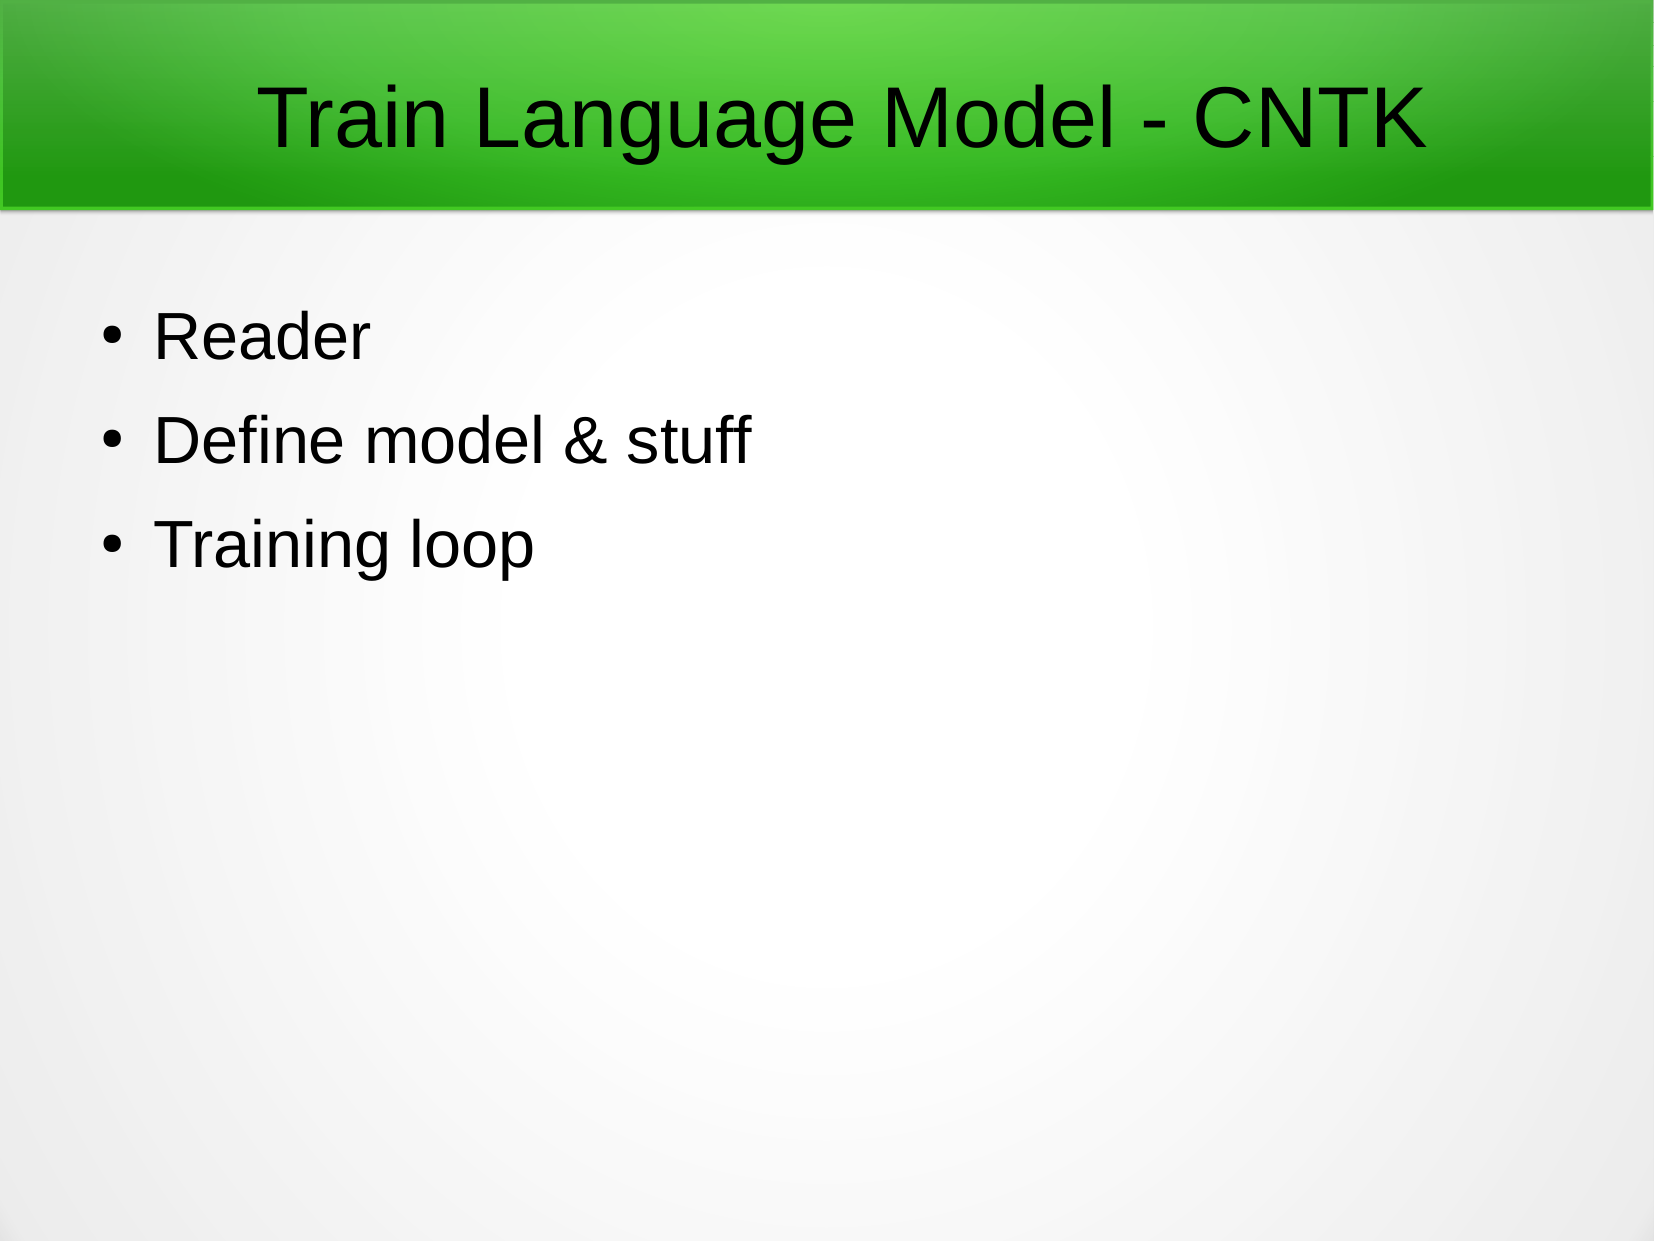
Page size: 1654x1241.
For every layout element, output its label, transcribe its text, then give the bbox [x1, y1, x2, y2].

title Train Language Model - CNTK [82, 47, 1571, 189]
list Reader Define model & stuff Training loop [82, 299, 1571, 1019]
